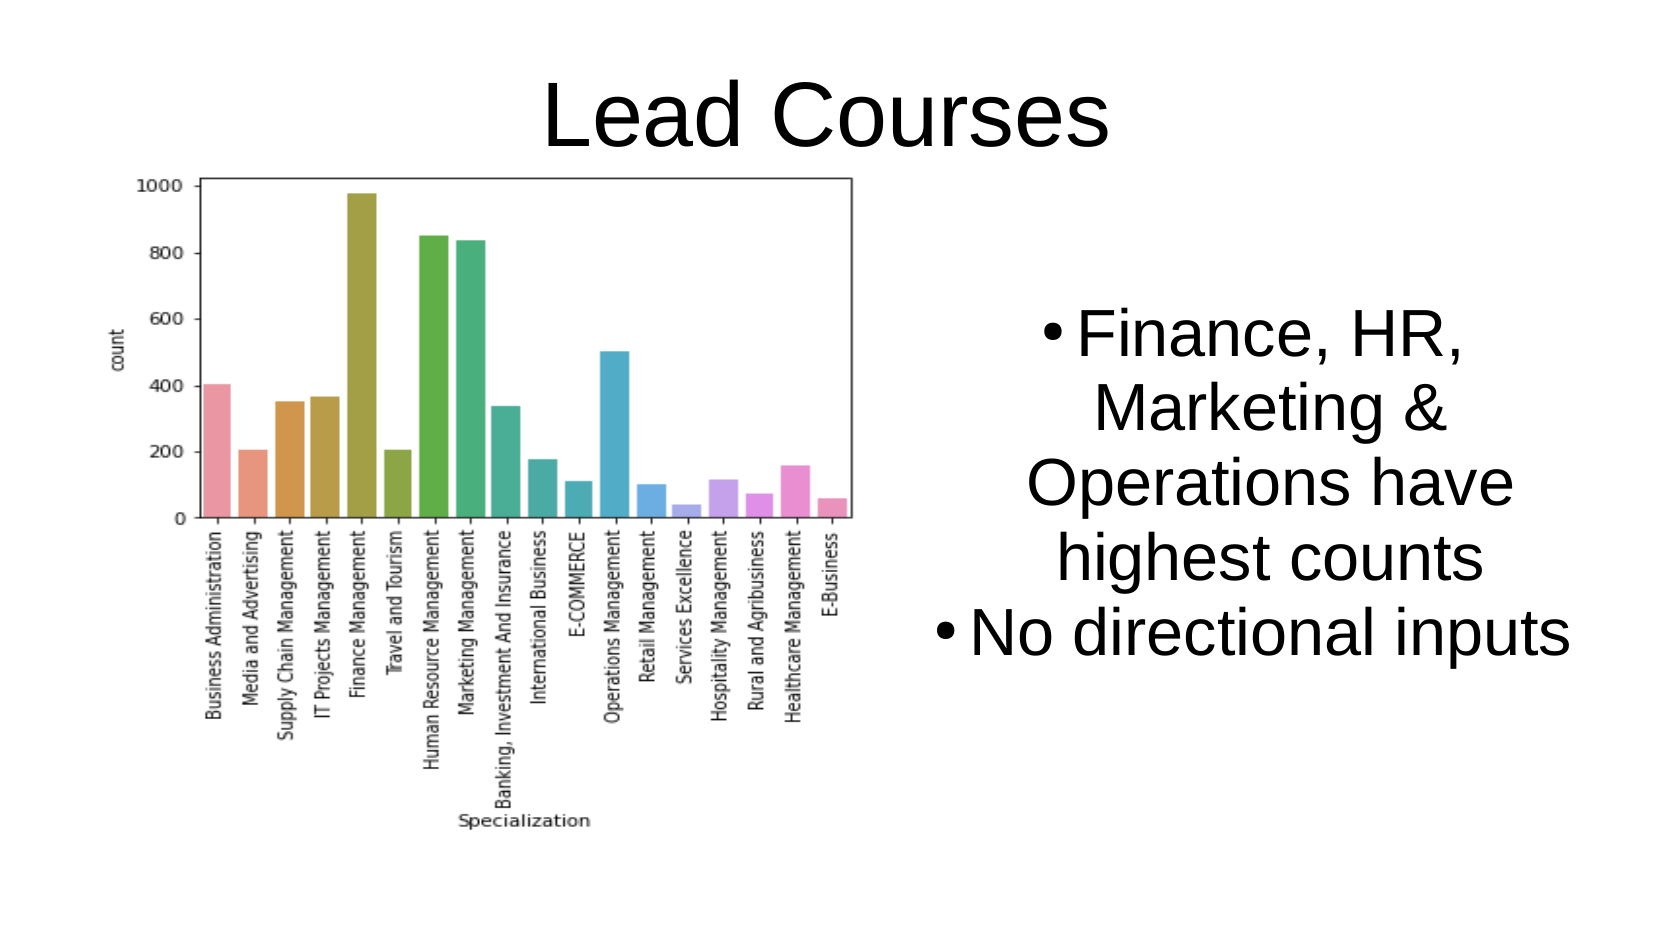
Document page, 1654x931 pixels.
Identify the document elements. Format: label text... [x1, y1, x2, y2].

subtitle Finance, HR, Marketing & Operations have highest counts No directional inputs [900, 250, 1607, 790]
picture [95, 167, 863, 841]
title Lead Courses [82, 37, 1571, 193]
